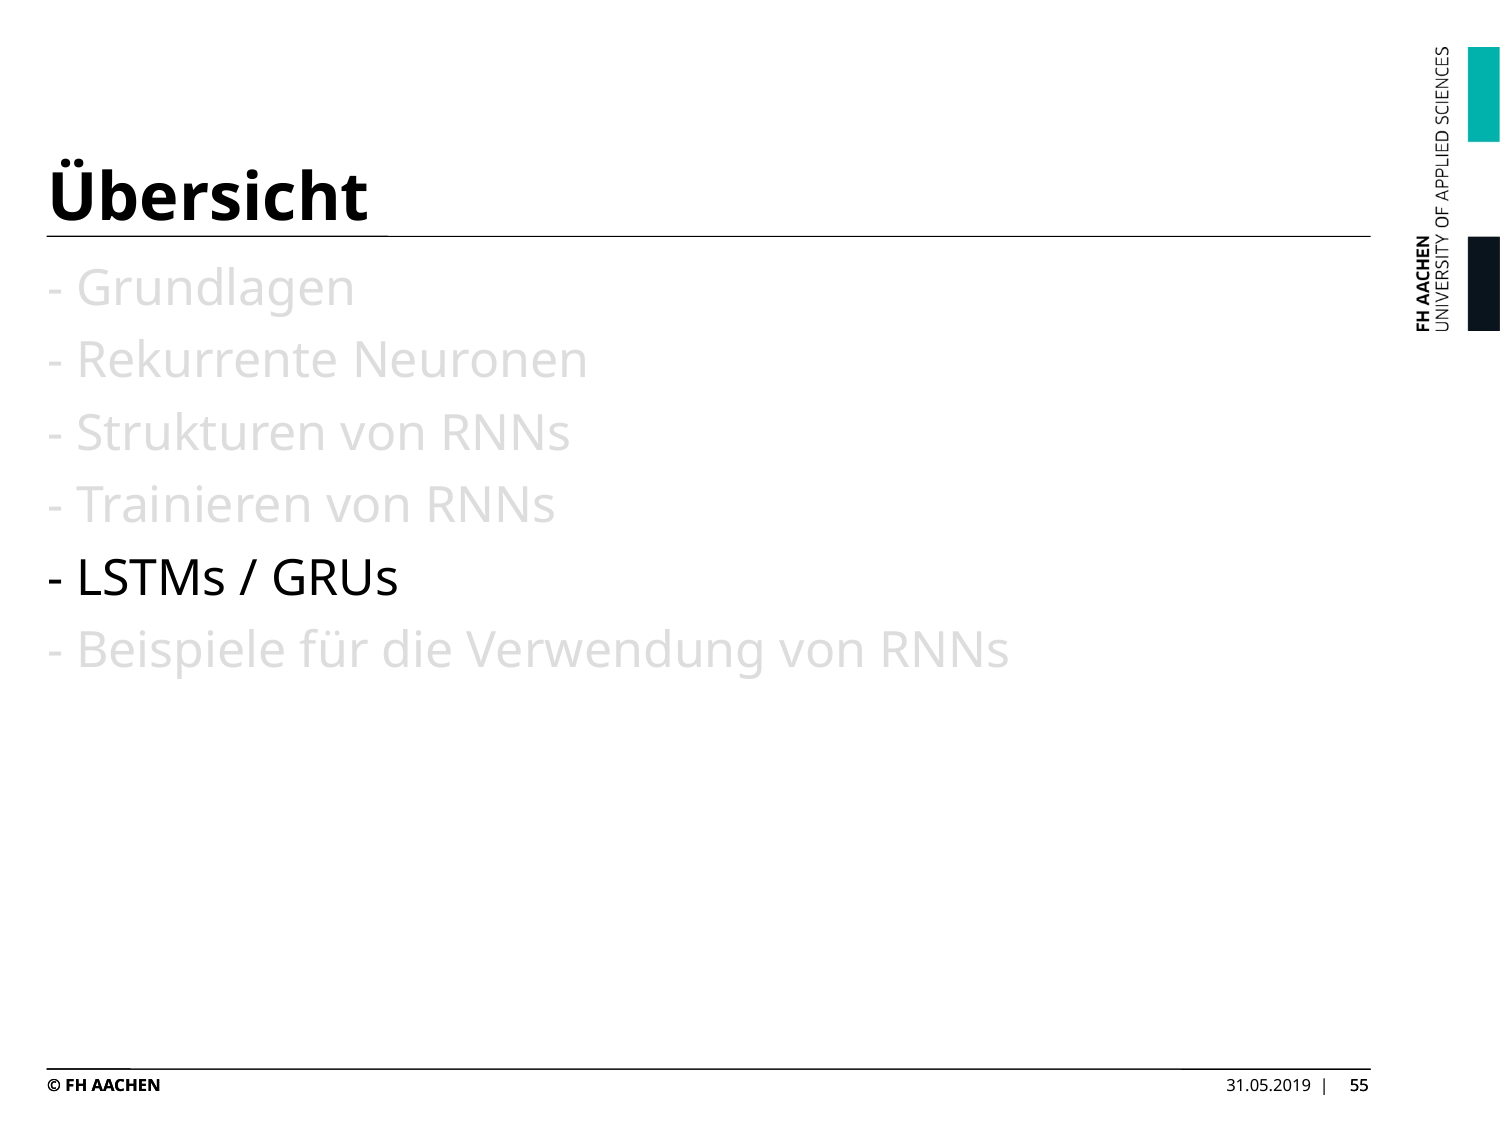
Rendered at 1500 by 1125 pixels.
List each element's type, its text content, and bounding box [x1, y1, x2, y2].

title Übersicht [47, 153, 1371, 237]
picture [1404, 47, 1500, 331]
list - Grundlagen - Rekurrente Neuronen - Strukturen von RNNs - Trainieren von RNNs - LSTMs / GRUs - Beispiele für die Verwendung von RNNs [47, 255, 1371, 1047]
text_box <number> [1319, 1074, 1369, 1095]
text_box © FH AACHEN [47, 1074, 988, 1095]
